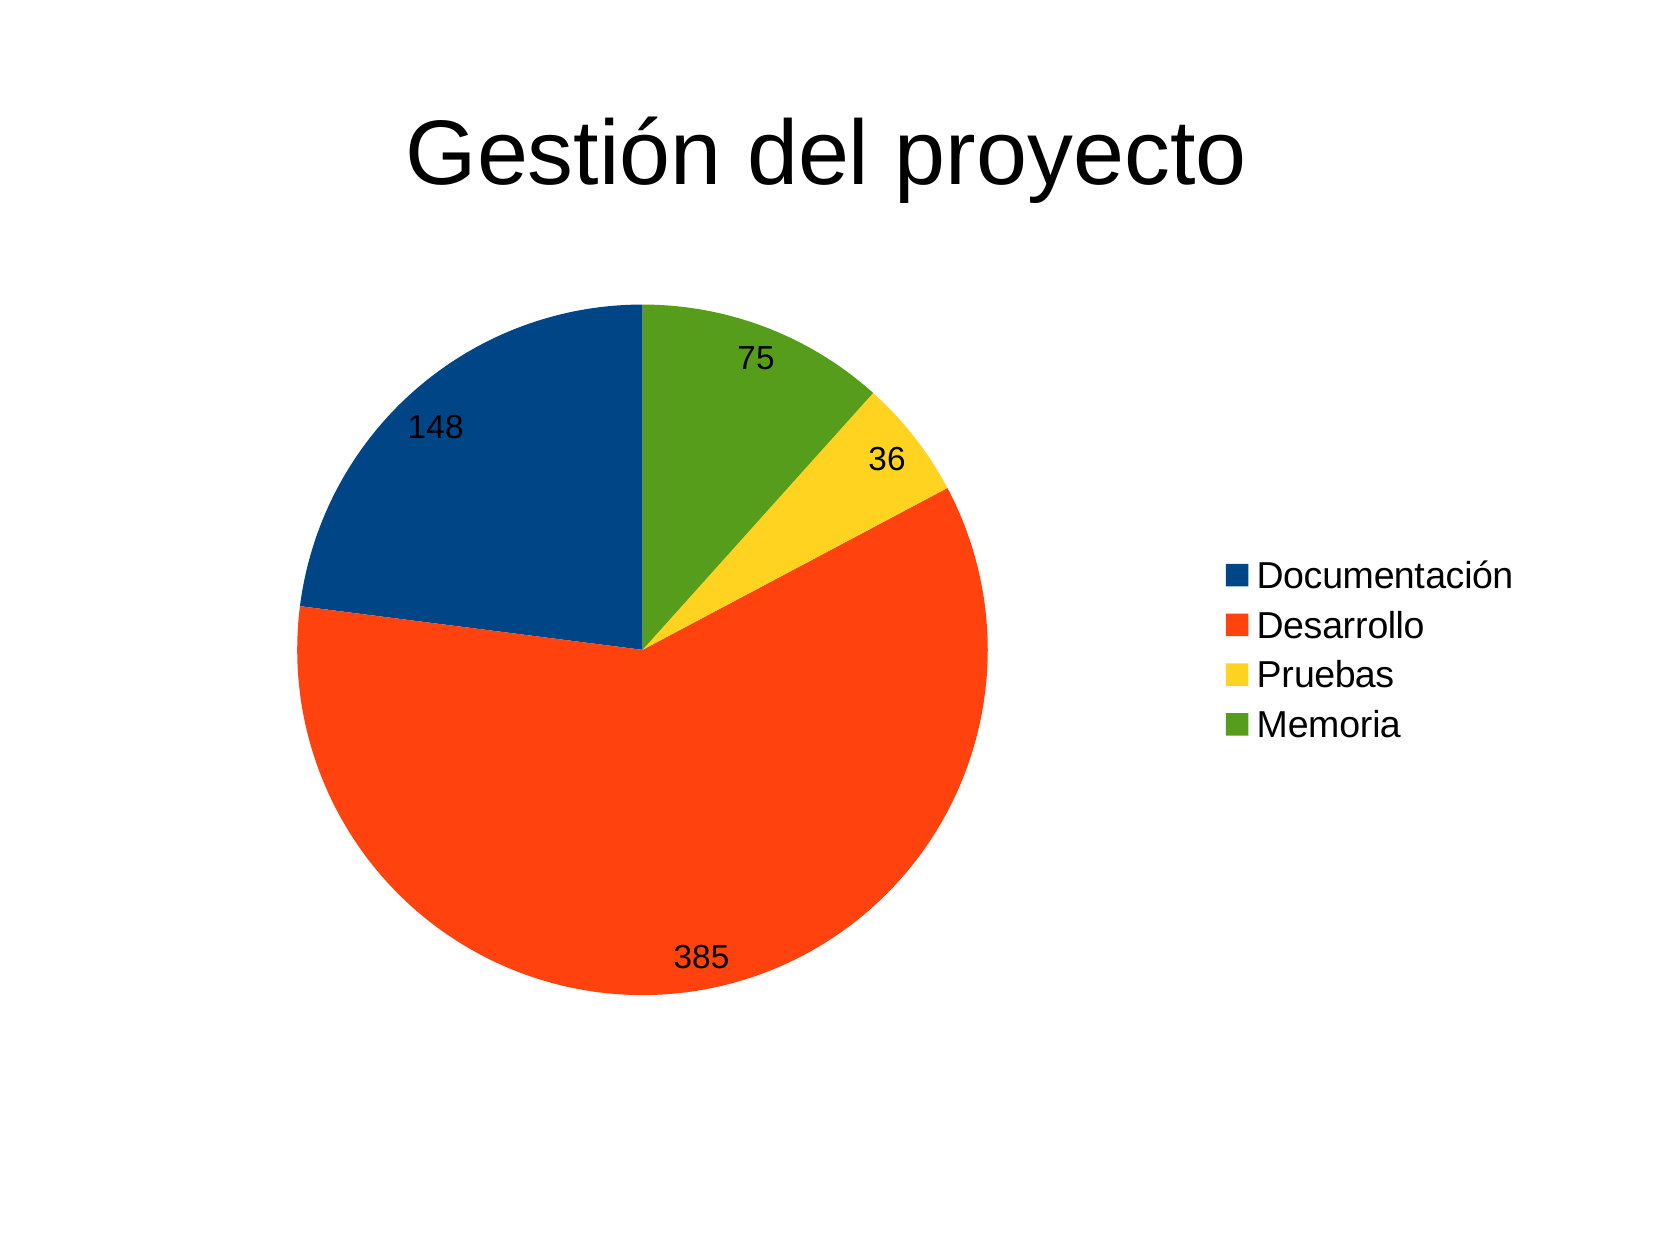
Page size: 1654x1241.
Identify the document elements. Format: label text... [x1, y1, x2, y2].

title Gestión del proyecto [82, 49, 1571, 257]
chart [82, 290, 1538, 1010]
